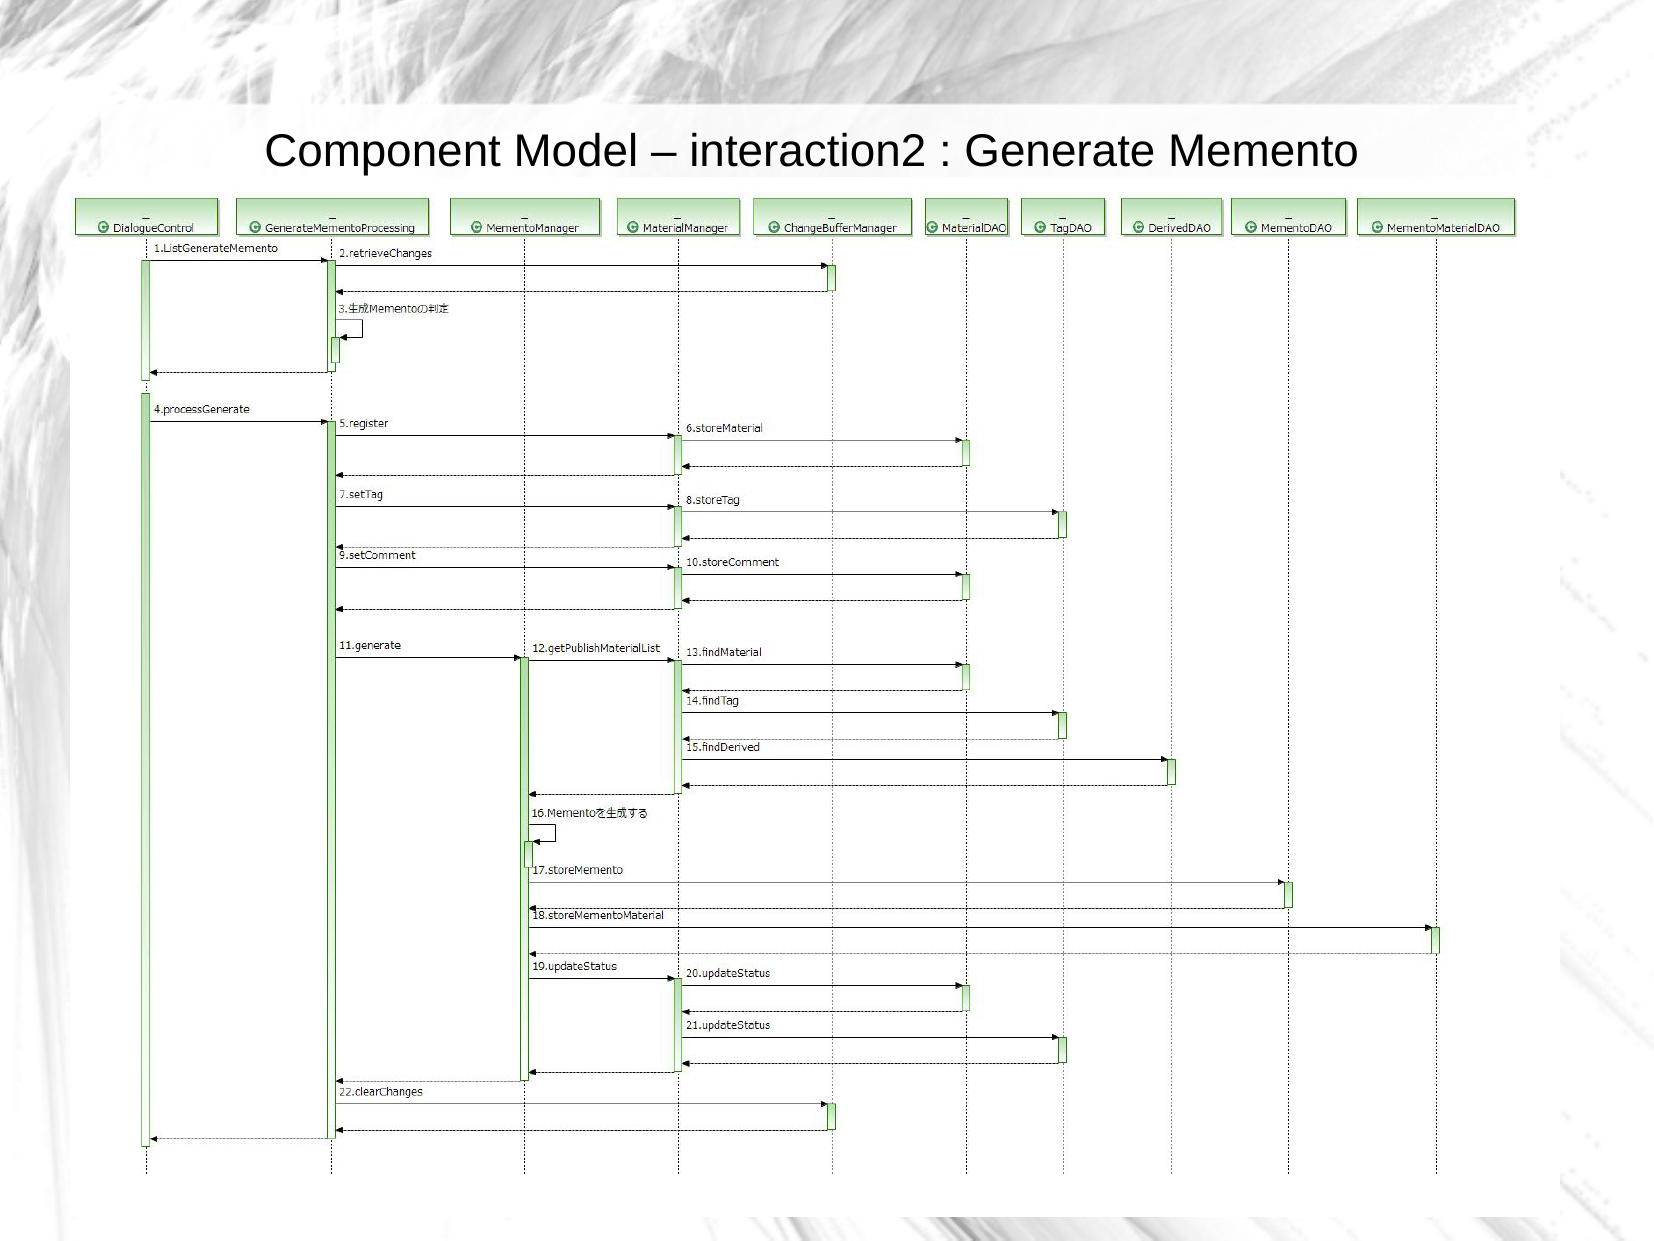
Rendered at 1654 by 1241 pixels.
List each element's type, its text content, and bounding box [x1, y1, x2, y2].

picture [0, 0, 1654, 1241]
title Component Model – interaction2 : Generate Memento [118, 112, 1506, 177]
